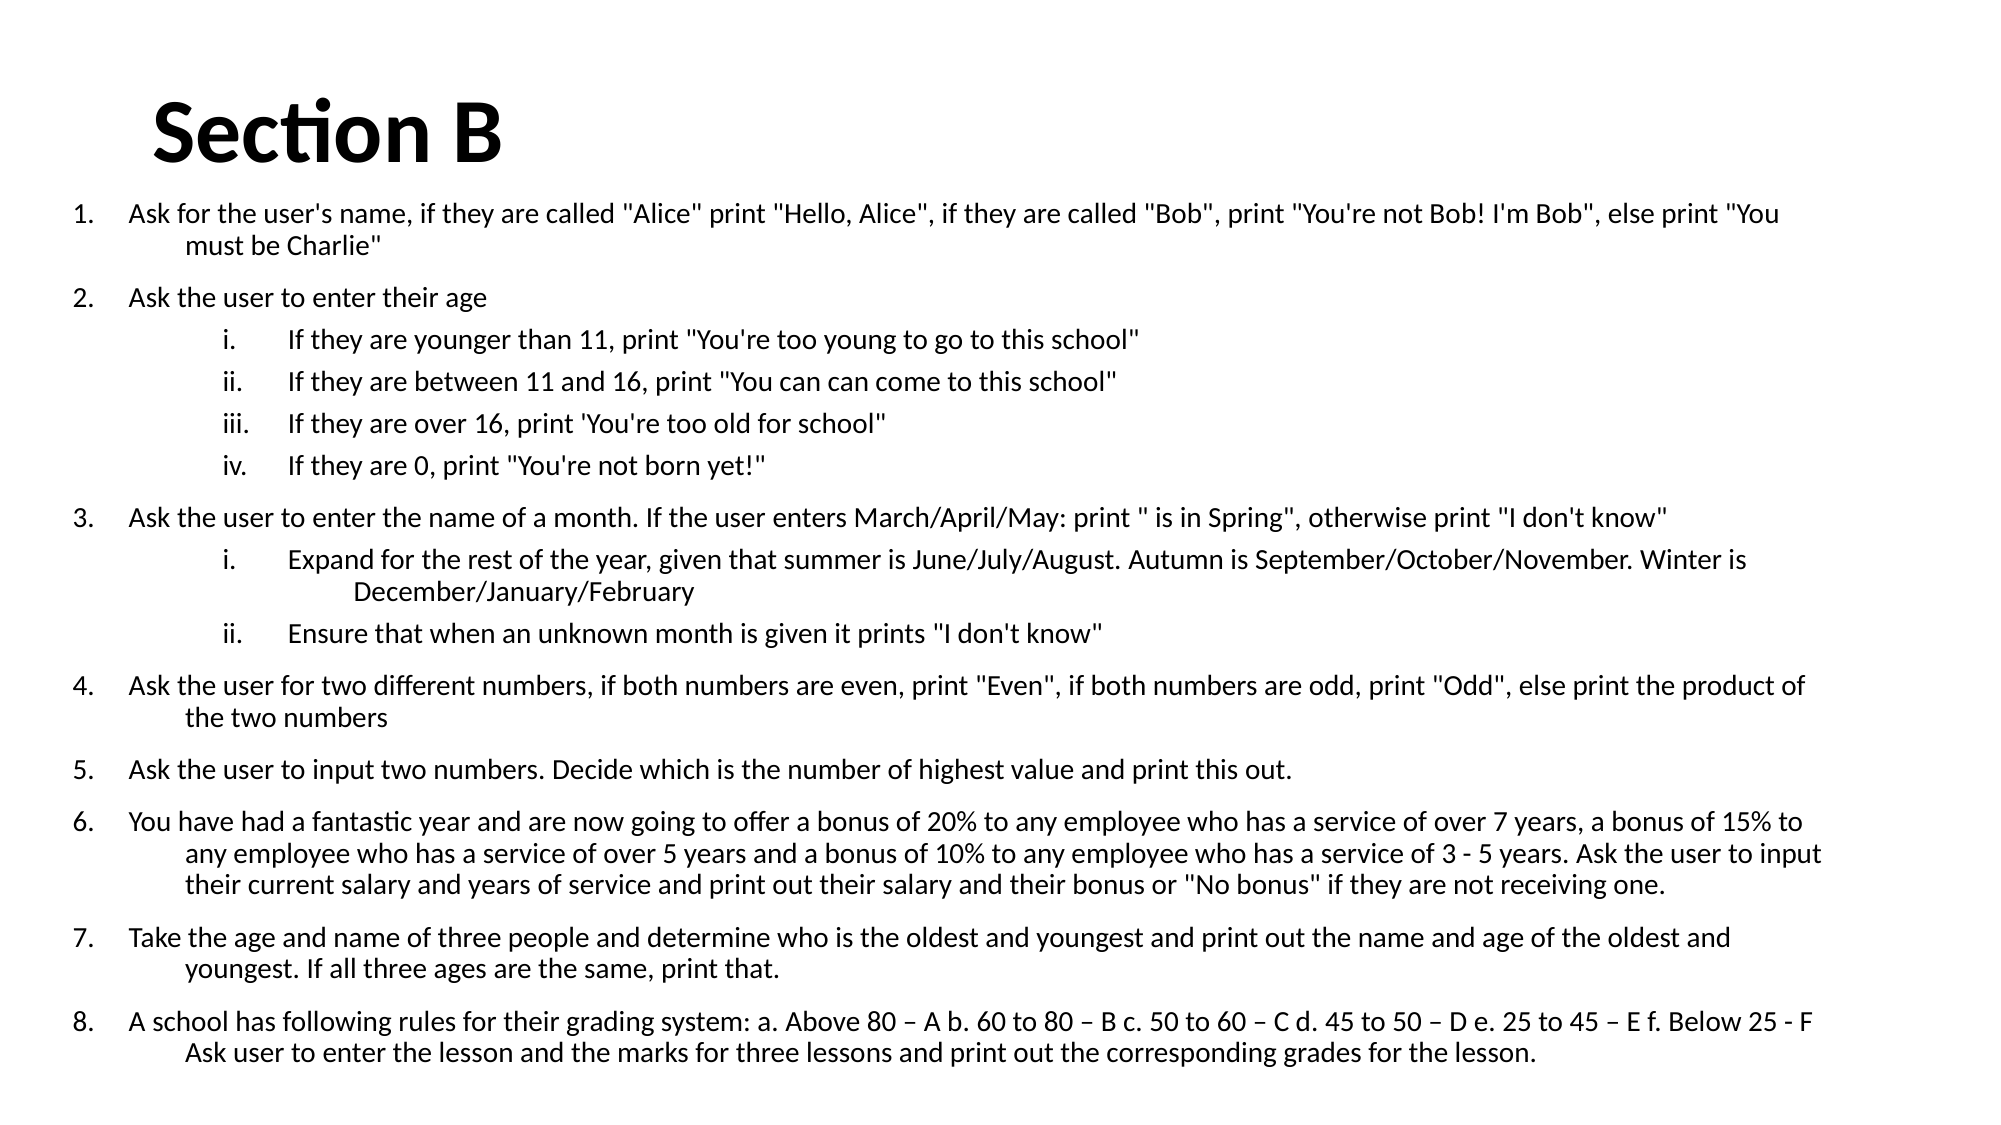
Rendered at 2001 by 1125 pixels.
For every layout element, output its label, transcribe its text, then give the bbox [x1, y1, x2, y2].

list Ask for the user's name, if they are called "Alice" print "Hello, Alice", if they are called "Bob", print "You're not Bob! I'm Bob", else print "You must be Charlie" Ask the user to enter their age If they are younger than 11, print "You're too young to go to this school" If they are between 11 and 16, print "You can can come to this school" If they are over 16, print 'You're too old for school" If they are 0, print "You're not born yet!" Ask the user to enter the name of a month. If the user enters March/April/May: print " is in Spring", otherwise print "I don't know" Expand for the rest of the year, given that summer is June/July/August. Autumn is September/October/November. Winter is December/January/February Ensure that when an unknown month is given it prints "I don't know" Ask the user for two different numbers, if both numbers are even, print "Even", if both numbers are odd, print "Odd", else print the product of the two numbers Ask the user to input two numbers. Decide which is the number of highest value and print this out. You have had a fantastic year and are now going to offer a bonus of 20% to any employee who has a service of over 7 years, a bonus of 15% to any employee who has a service of over 5 years and a bonus of 10% to any employee who has a service of 3 - 5 years. Ask the user to input their current salary and years of service and print out their salary and their bonus or "No bonus" if they are not receiving one. Take the age and name of three people and determine who is the oldest and youngest and print out the name and age of the oldest and youngest. If all three ages are the same, print that. A school has following rules for their grading system: a. Above 80 – A b. 60 to 80 – B c. 50 to 60 – C d. 45 to 50 – D e. 25 to 45 – E f. Below 25 - F Ask user to enter the lesson and the marks for three lessons and print out the corresponding grades for the lesson. [72, 194, 1835, 1119]
title Section B [137, 59, 1863, 206]
